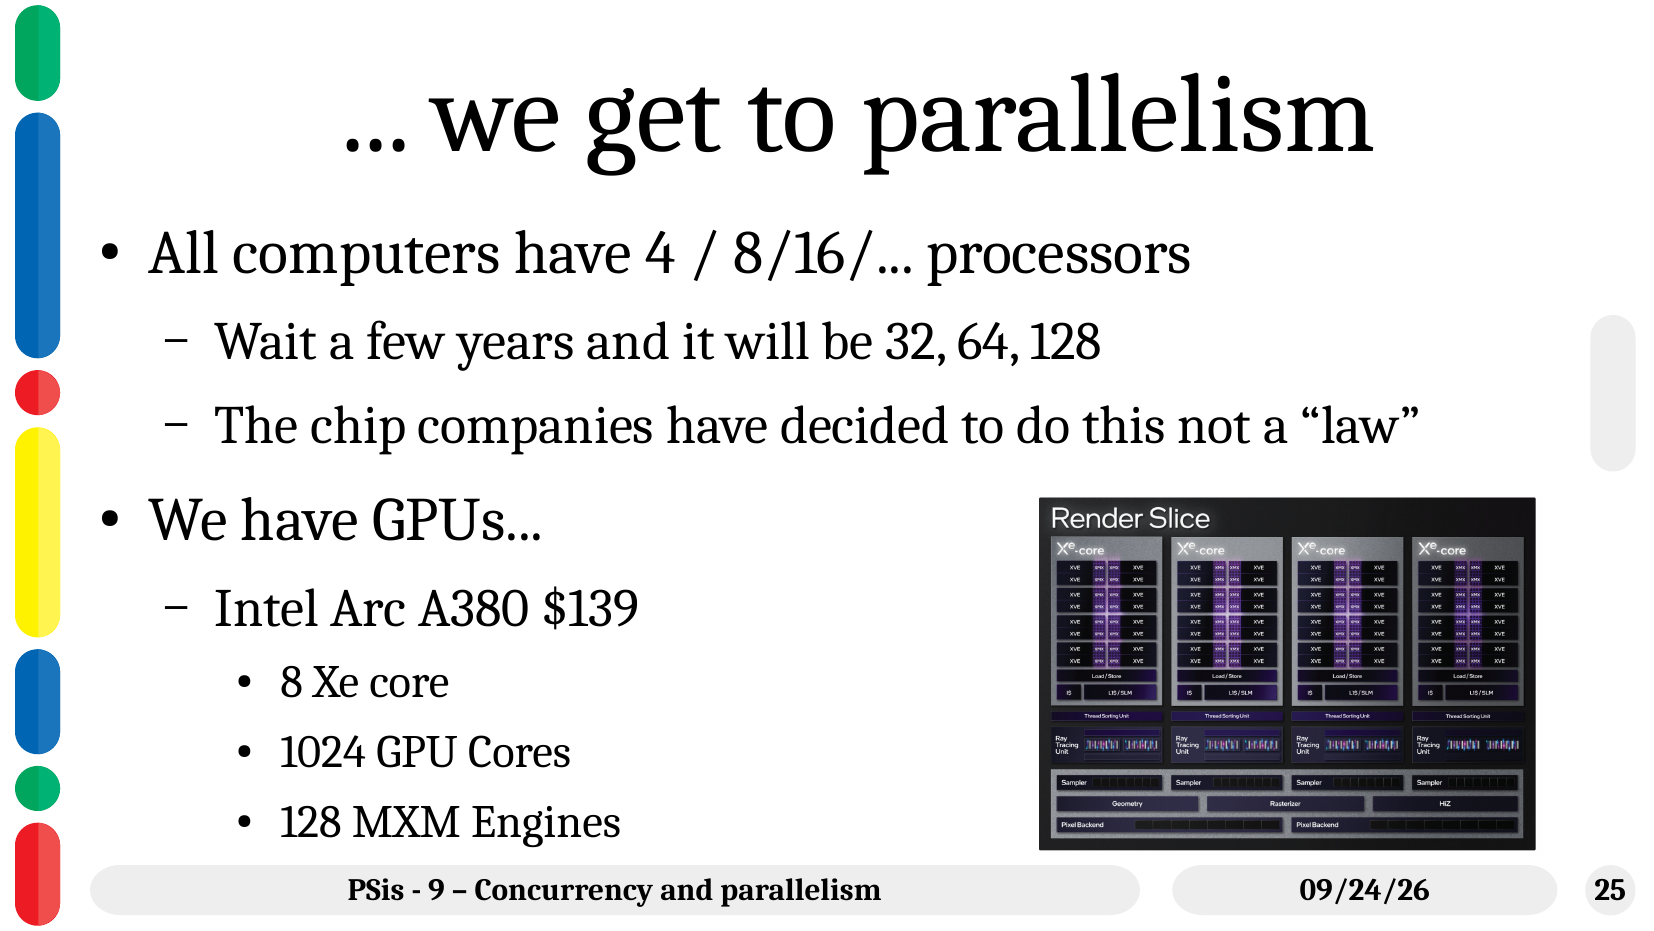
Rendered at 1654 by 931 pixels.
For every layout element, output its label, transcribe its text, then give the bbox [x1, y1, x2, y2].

list All computers have 4 / 8/16/... processors Wait a few years and it will be 32, 64, 128 The chip companies have decided to do this not a “law” We have GPUs... Intel Arc A380 $139 8 Xe core 1024 GPU Cores 128 MXM Engines [82, 217, 1571, 856]
picture [1035, 494, 1542, 856]
title ... we get to parallelism [82, 37, 1636, 193]
